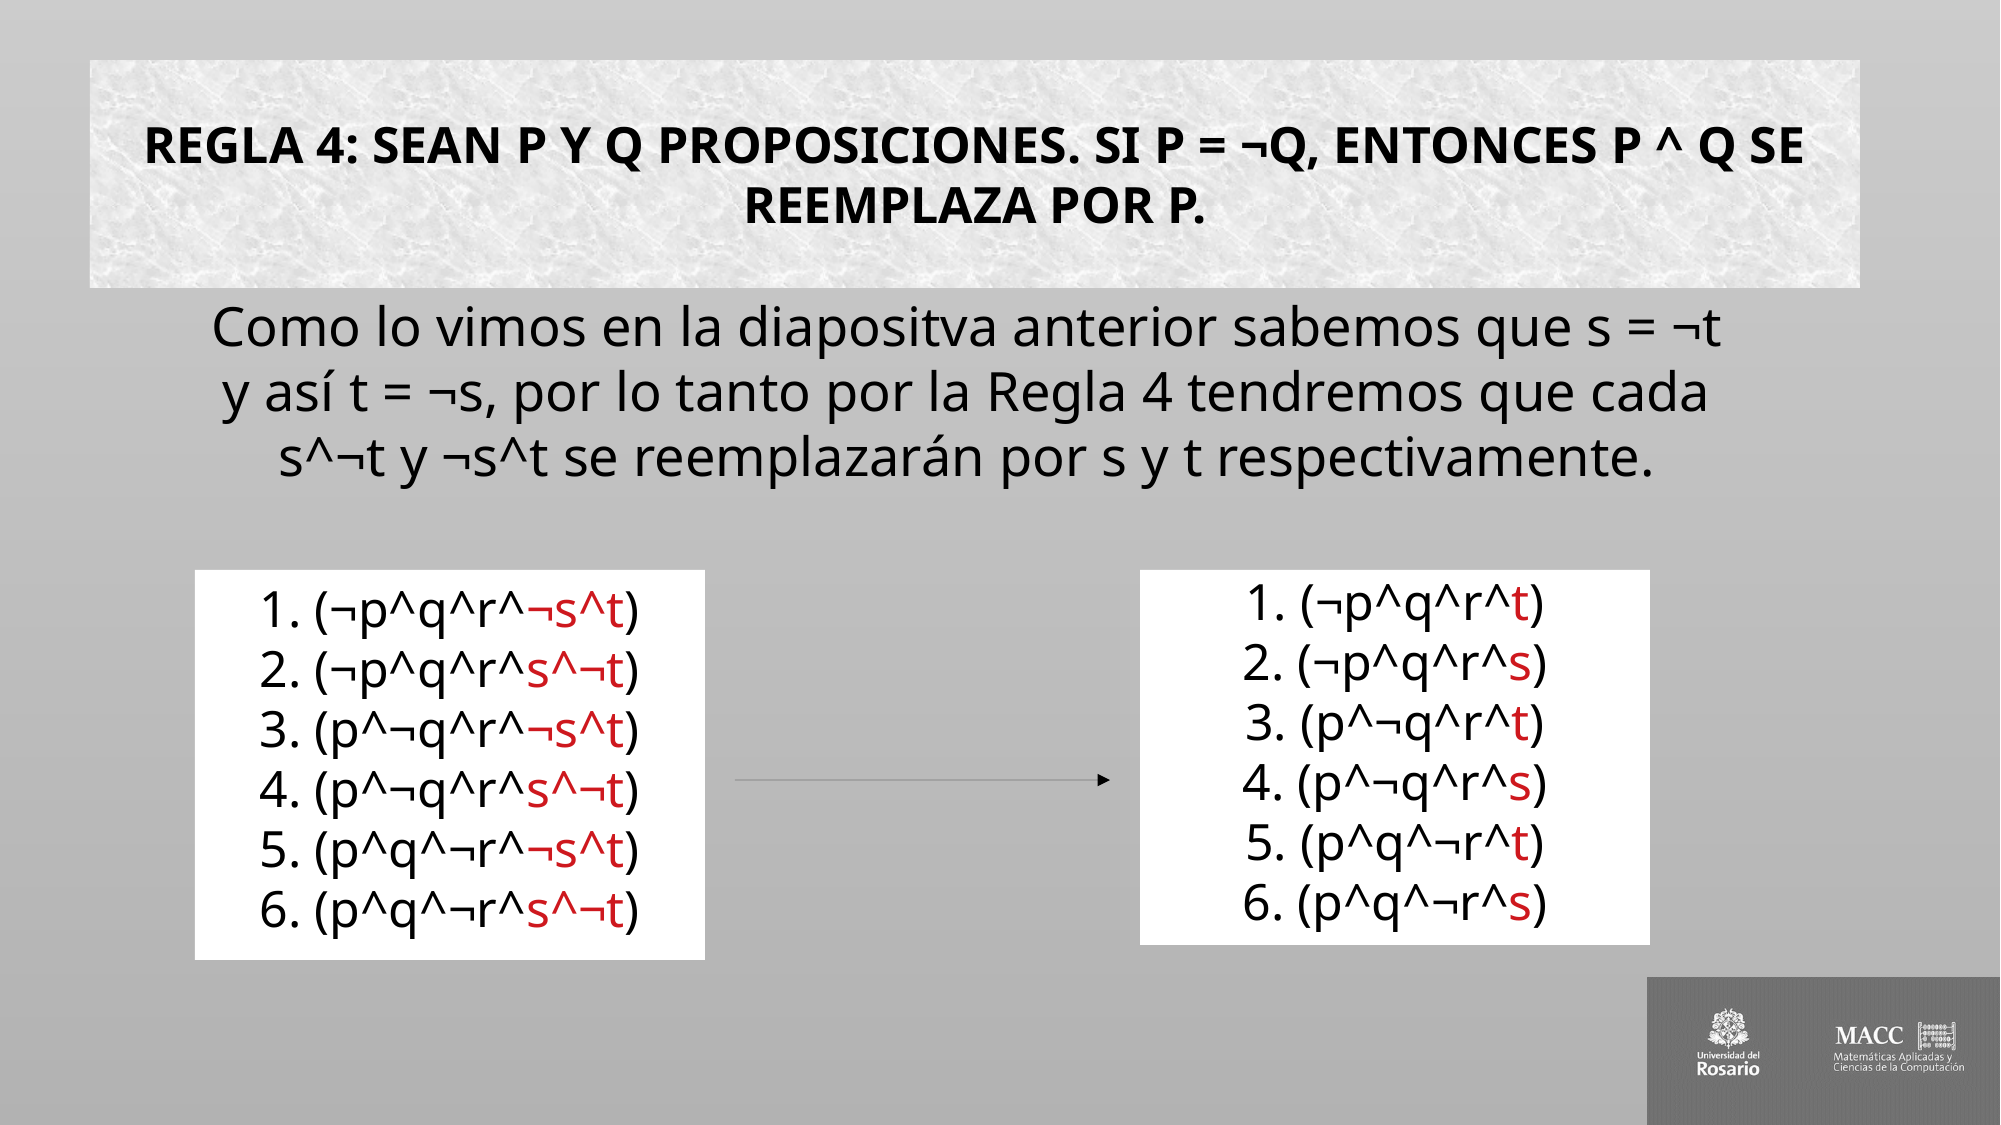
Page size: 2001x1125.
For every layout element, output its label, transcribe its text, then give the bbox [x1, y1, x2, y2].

picture [1647, 977, 2000, 1125]
text_box 1. (¬p^q^r^¬s^t) 2. (¬p^q^r^s^¬t) 3. (p^¬q^r^¬s^t) 4. (p^¬q^r^s^¬t) 5. (p^q^¬r^¬s^t) 6. (p^q^¬r^s^¬t) [194, 569, 705, 960]
text_box REGLA 4: SEAN P Y Q PROPOSICIONES. SI P = ¬Q, ENTONCES P ^ Q SE REEMPLAZA POR P. [89, 60, 1860, 288]
text_box 1. (¬p^q^r^t) 2. (¬p^q^r^s) 3. (p^¬q^r^t) 4. (p^¬q^r^s) 5. (p^q^¬r^t) 6. (p^q^¬r^s) [1140, 569, 1650, 945]
text_box Como lo vimos en la diapositva anterior sabemos que s = ¬t y así t = ¬s, por lo tanto por la Regla 4 tendremos que cada s^¬t y ¬s^t se reemplazarán por s y t respectivamente. [194, 284, 1740, 799]
